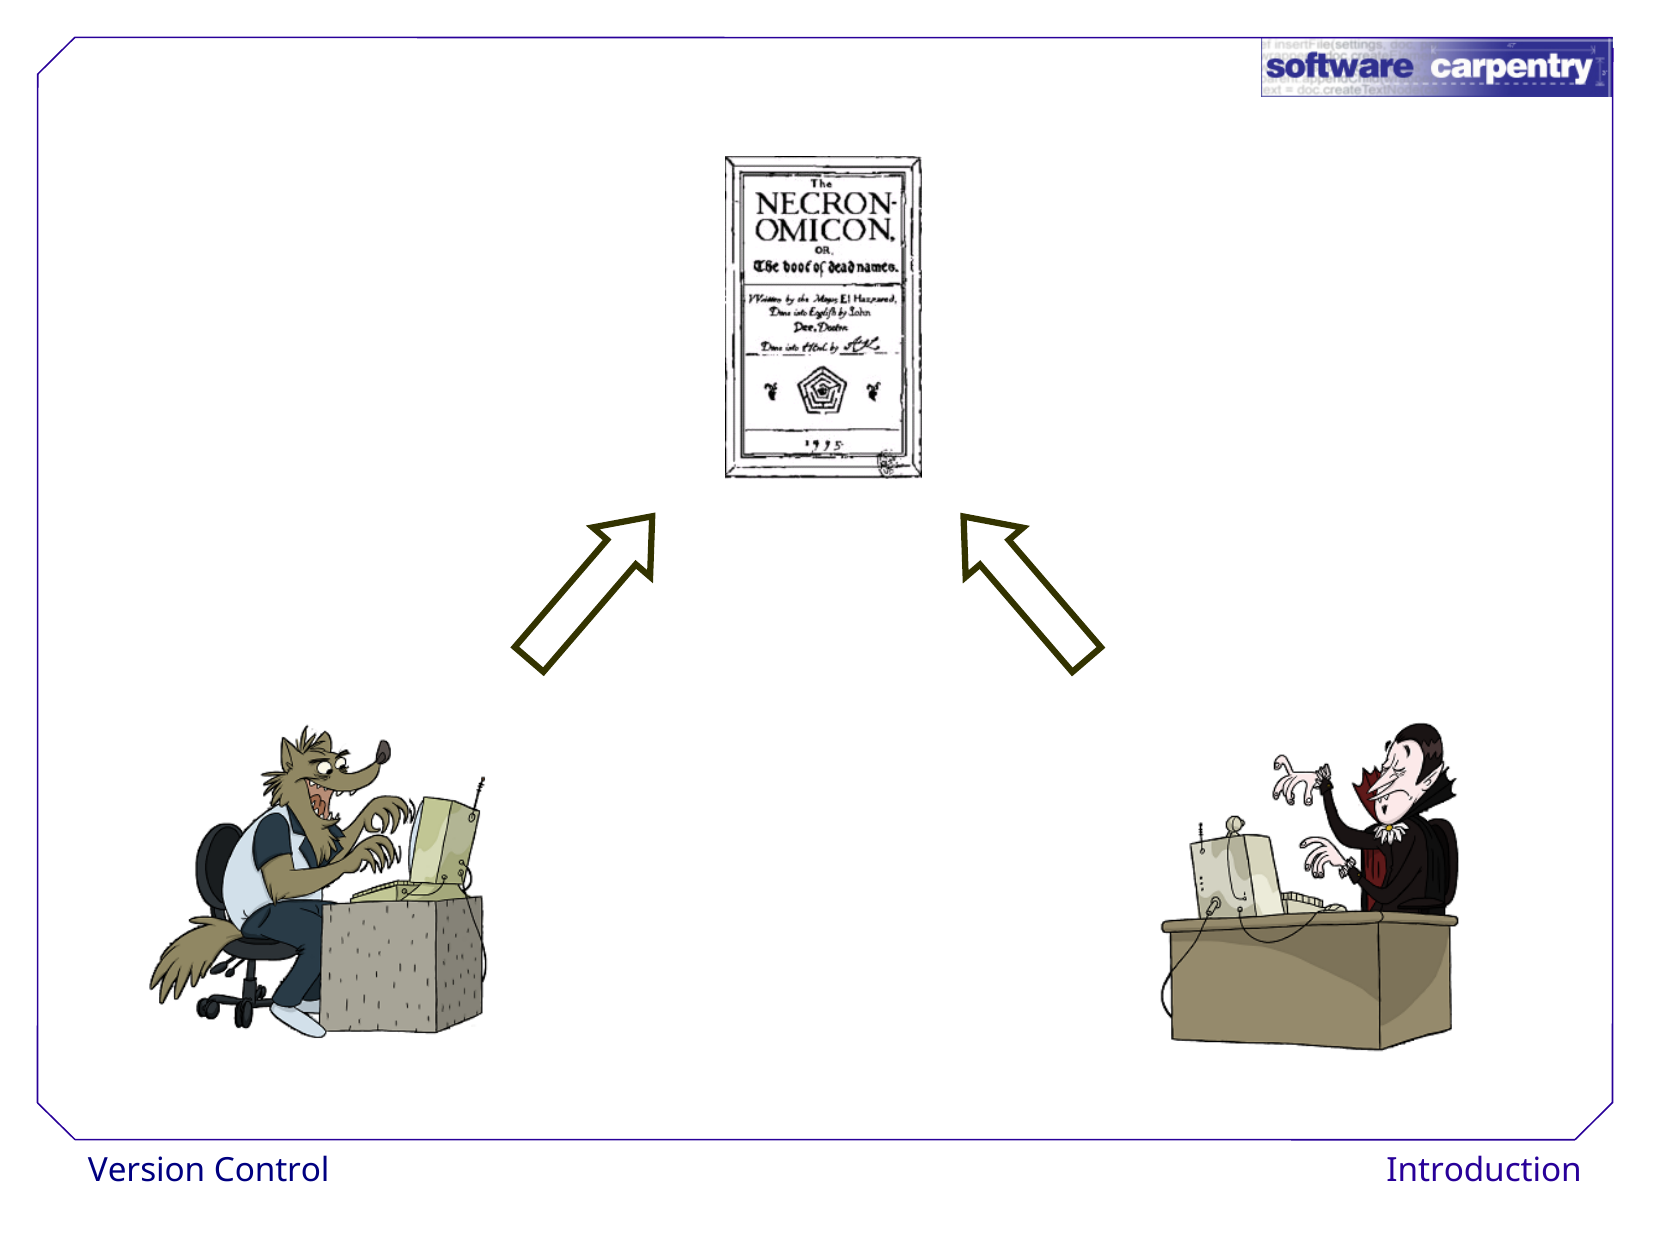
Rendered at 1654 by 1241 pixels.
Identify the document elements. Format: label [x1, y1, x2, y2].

picture [725, 156, 922, 479]
picture [137, 705, 516, 1069]
picture [1261, 39, 1613, 97]
picture [1148, 695, 1474, 1067]
